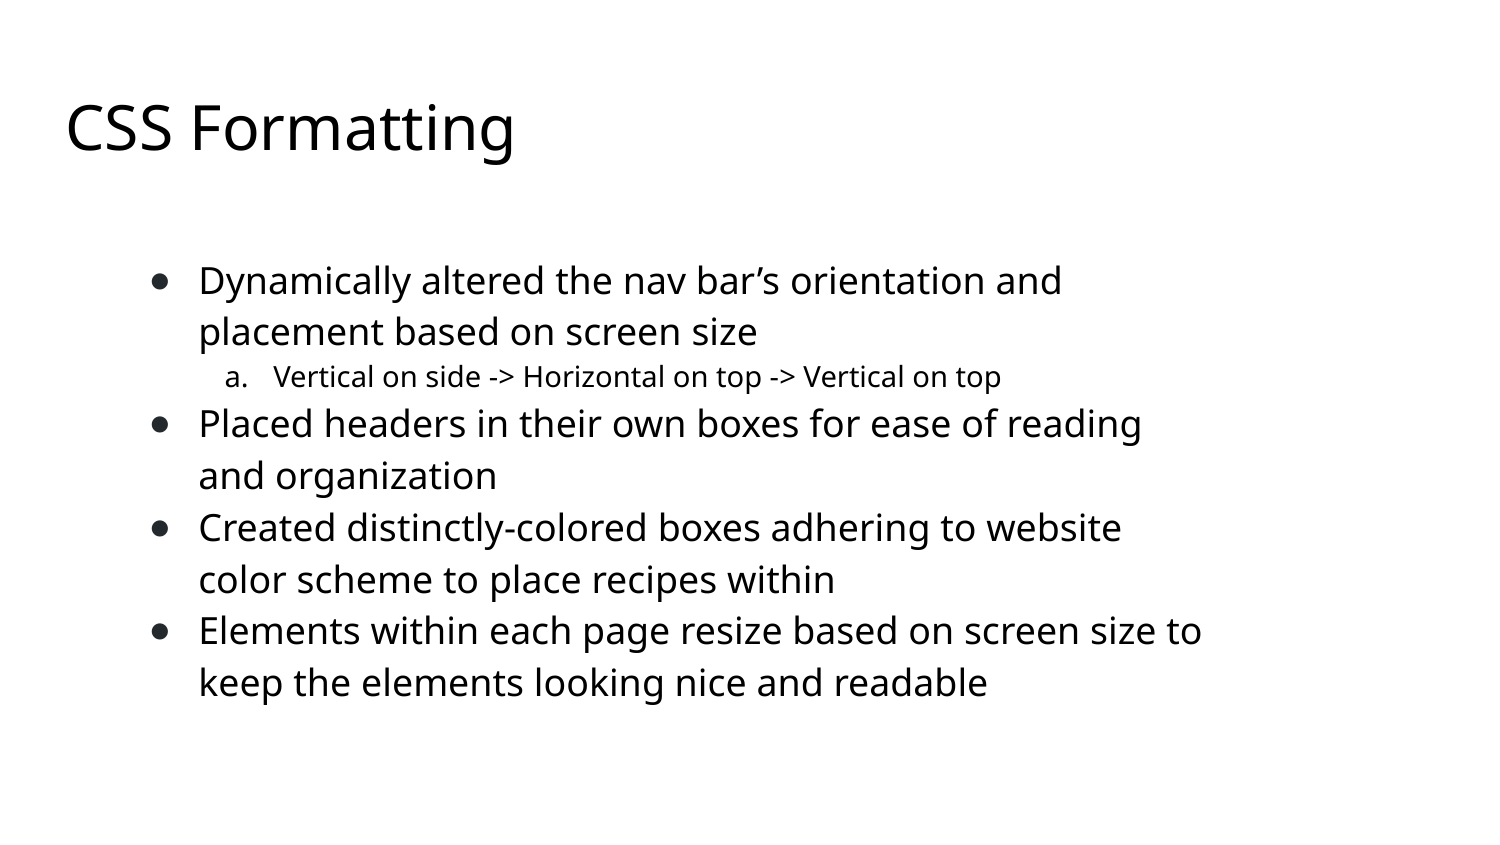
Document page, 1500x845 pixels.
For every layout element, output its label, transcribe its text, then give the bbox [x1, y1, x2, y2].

text_box CSS Formatting [50, 72, 1449, 167]
text_box Dynamically altered the nav bar’s orientation and placement based on screen size Vertical on side -> Horizontal on top -> Vertical on top Placed headers in their own boxes for ease of reading and organization Created distinctly-colored boxes adhering to website color scheme to place recipes within Elements within each page resize based on screen size to keep the elements looking nice and readable [108, 234, 1230, 782]
